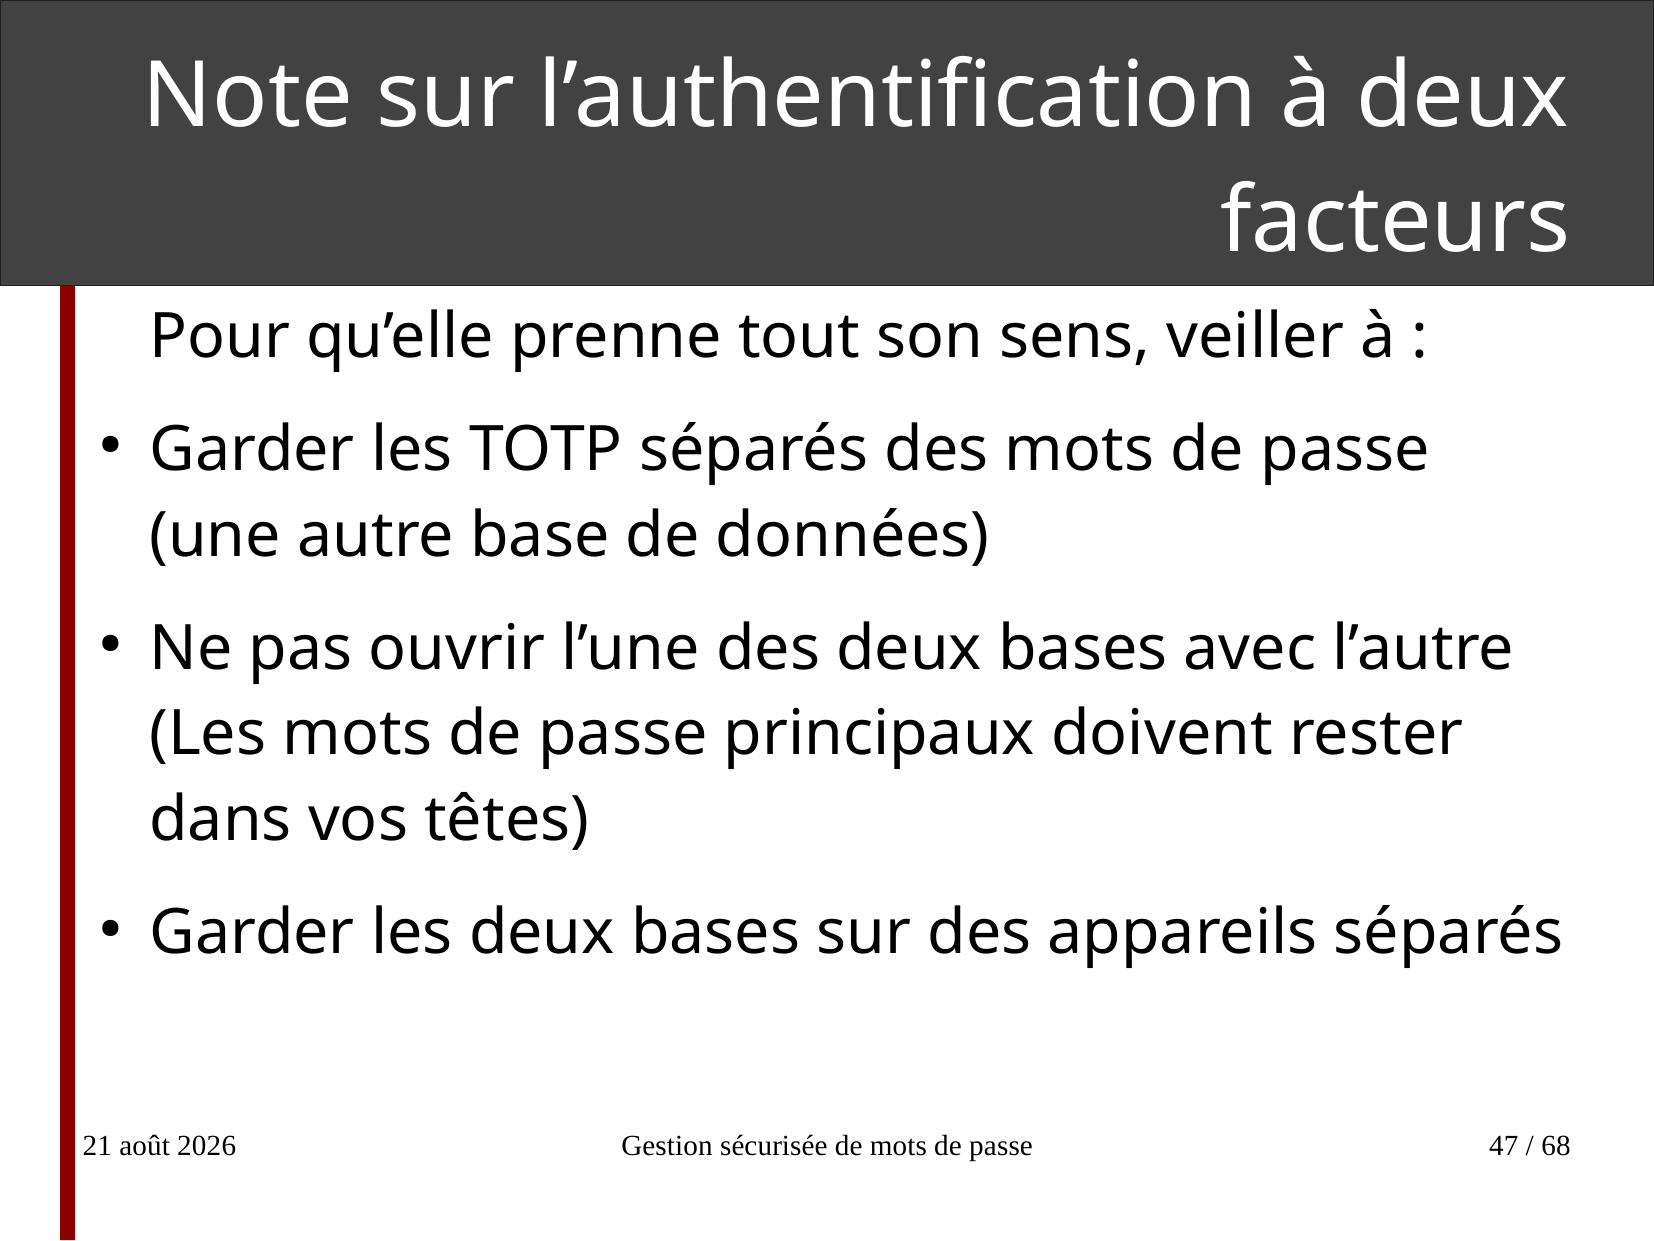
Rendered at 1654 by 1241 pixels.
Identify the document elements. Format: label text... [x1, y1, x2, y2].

title Note sur l’authentification à deux facteurs [82, 27, 1571, 279]
list Pour qu’elle prenne tout son sens, veiller à : Garder les TOTP séparés des mots de passe (une autre base de données) Ne pas ouvrir l’une des deux bases avec l’autre (Les mots de passe principaux doivent rester dans vos têtes) Garder les deux bases sur des appareils séparés [82, 290, 1571, 1010]
